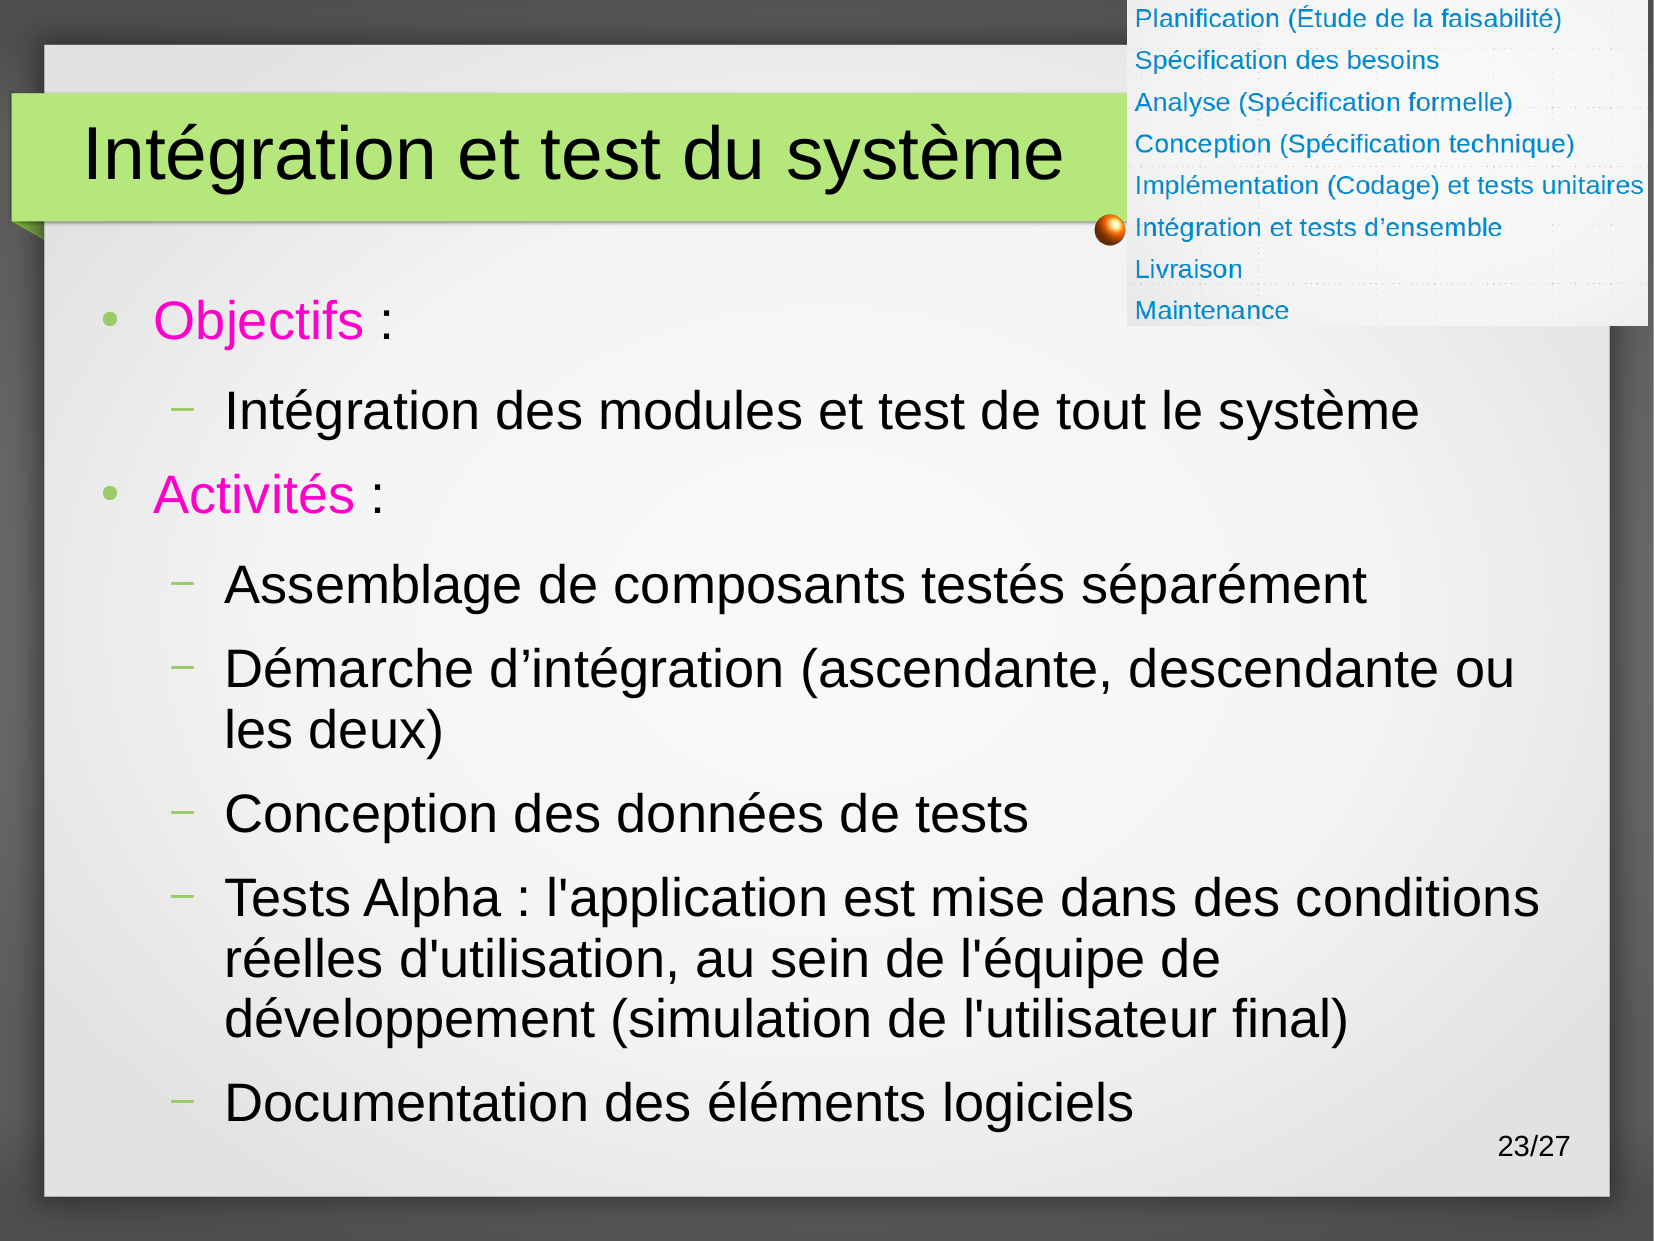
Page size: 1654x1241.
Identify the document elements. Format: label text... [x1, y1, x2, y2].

list Objectifs : Intégration des modules et test de tout le système Activités : Assemblage de composants testés séparément Démarche d’intégration (ascendante, descendante ou les deux) Conception des données de tests Tests Alpha : l'application est mise dans des conditions réelles d'utilisation, au sein de l'équipe de développement (simulation de l'utilisateur final) Documentation des éléments logiciels [82, 290, 1571, 1197]
picture [0, 0, 1654, 1241]
title Intégration et test du système [82, 94, 1127, 213]
